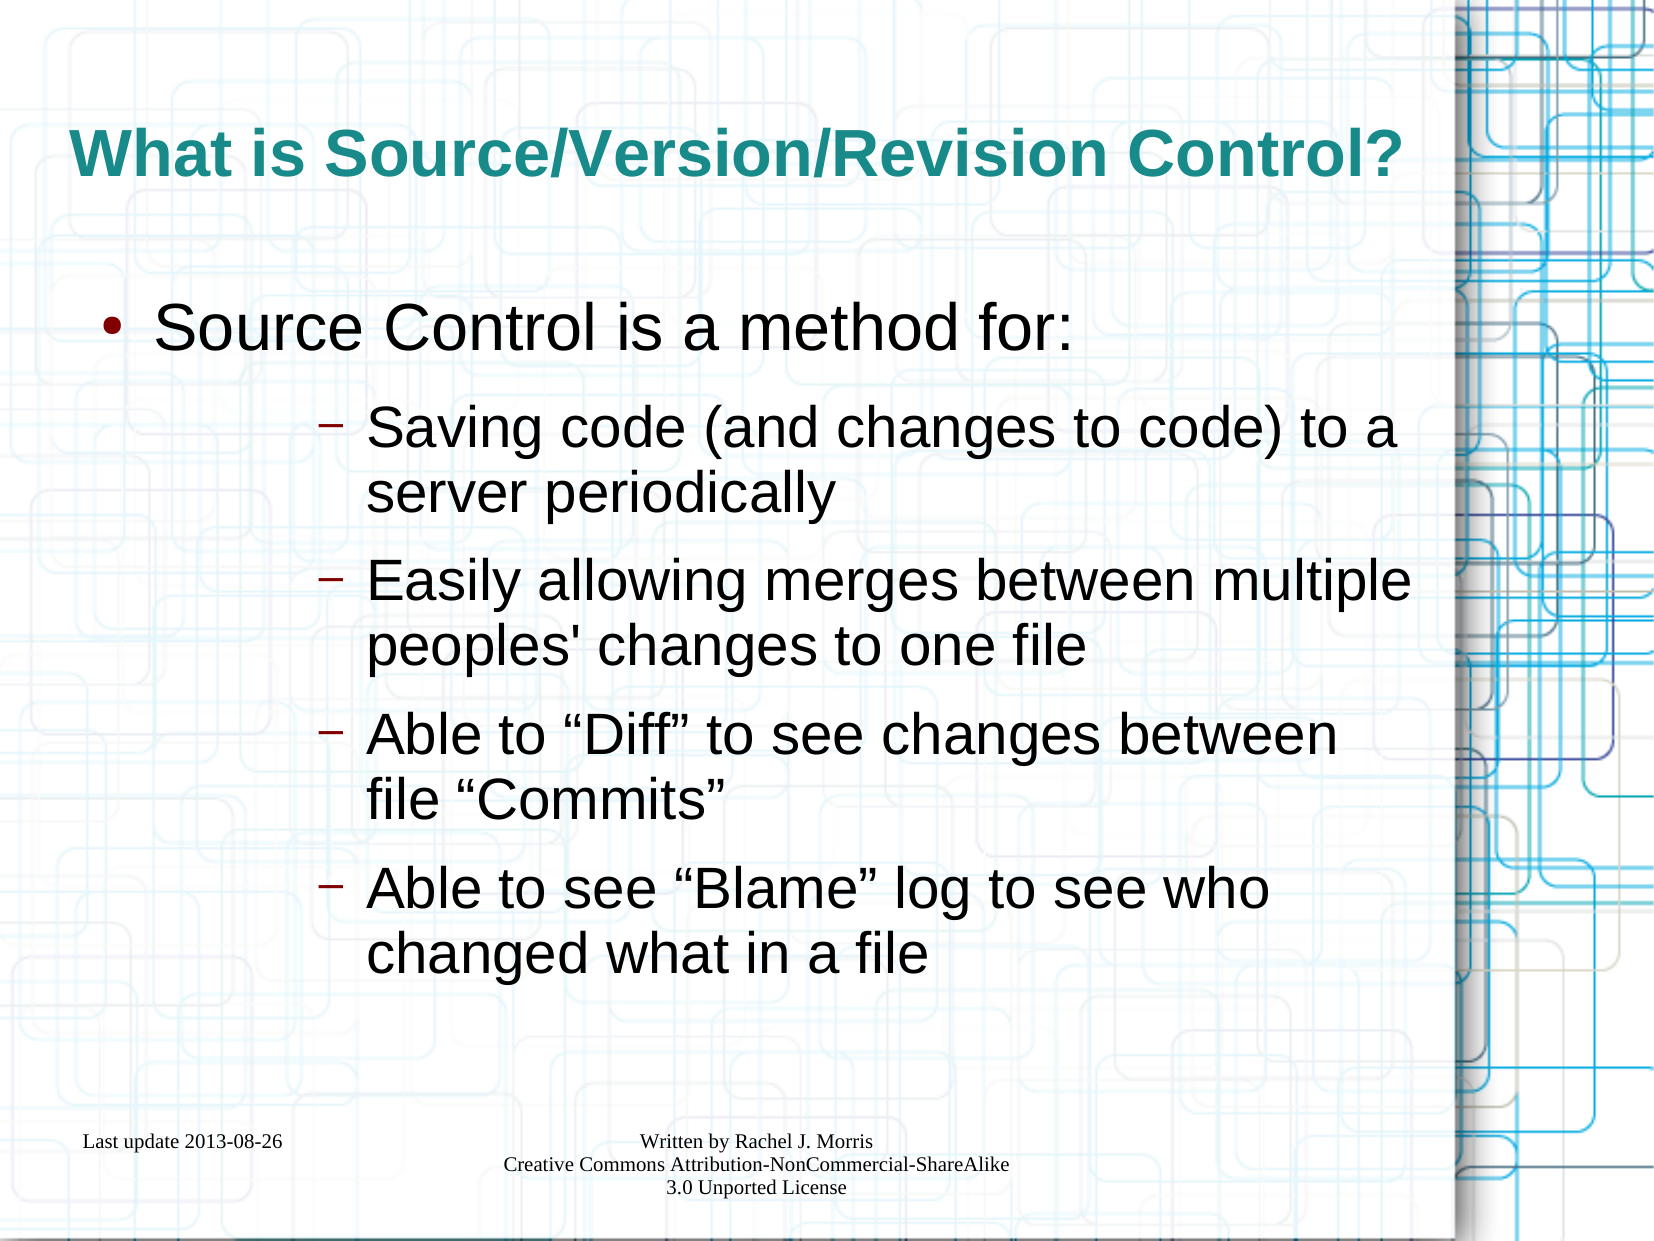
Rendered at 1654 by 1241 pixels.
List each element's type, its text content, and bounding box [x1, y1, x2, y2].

list Source Control is a method for: Saving code (and changes to code) to a server periodically Easily allowing merges between multiple peoples' changes to one file Able to “Diff” to see changes between file “Commits” Able to see “Blame” log to see who changed what in a file [82, 290, 1418, 1010]
picture [0, 0, 1654, 1241]
title What is Source/Version/Revision Control? [59, 49, 1418, 257]
